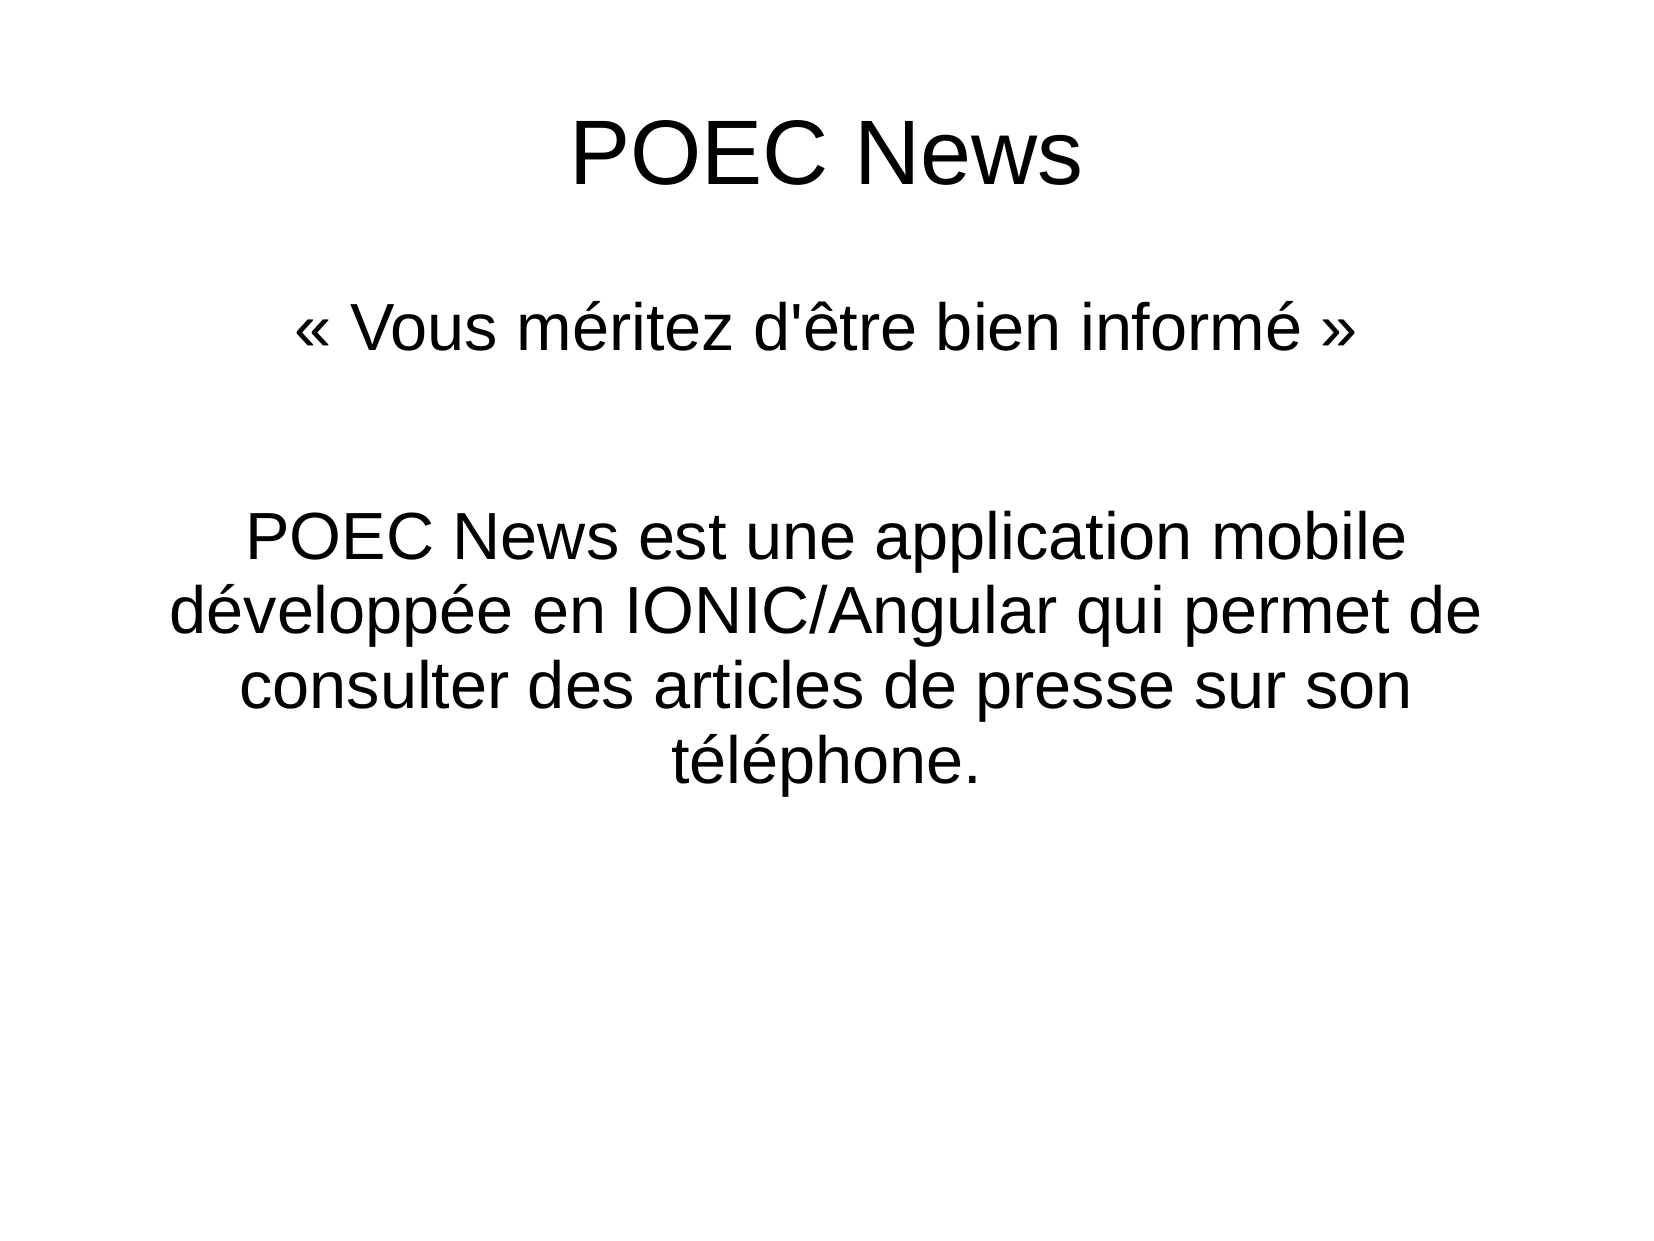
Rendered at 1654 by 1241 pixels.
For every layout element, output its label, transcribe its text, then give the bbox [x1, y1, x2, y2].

list « Vous méritez d'être bien informé » POEC News est une application mobile développée en IONIC/Angular qui permet de consulter des articles de presse sur son téléphone. [82, 290, 1571, 1109]
title POEC News [82, 49, 1571, 257]
